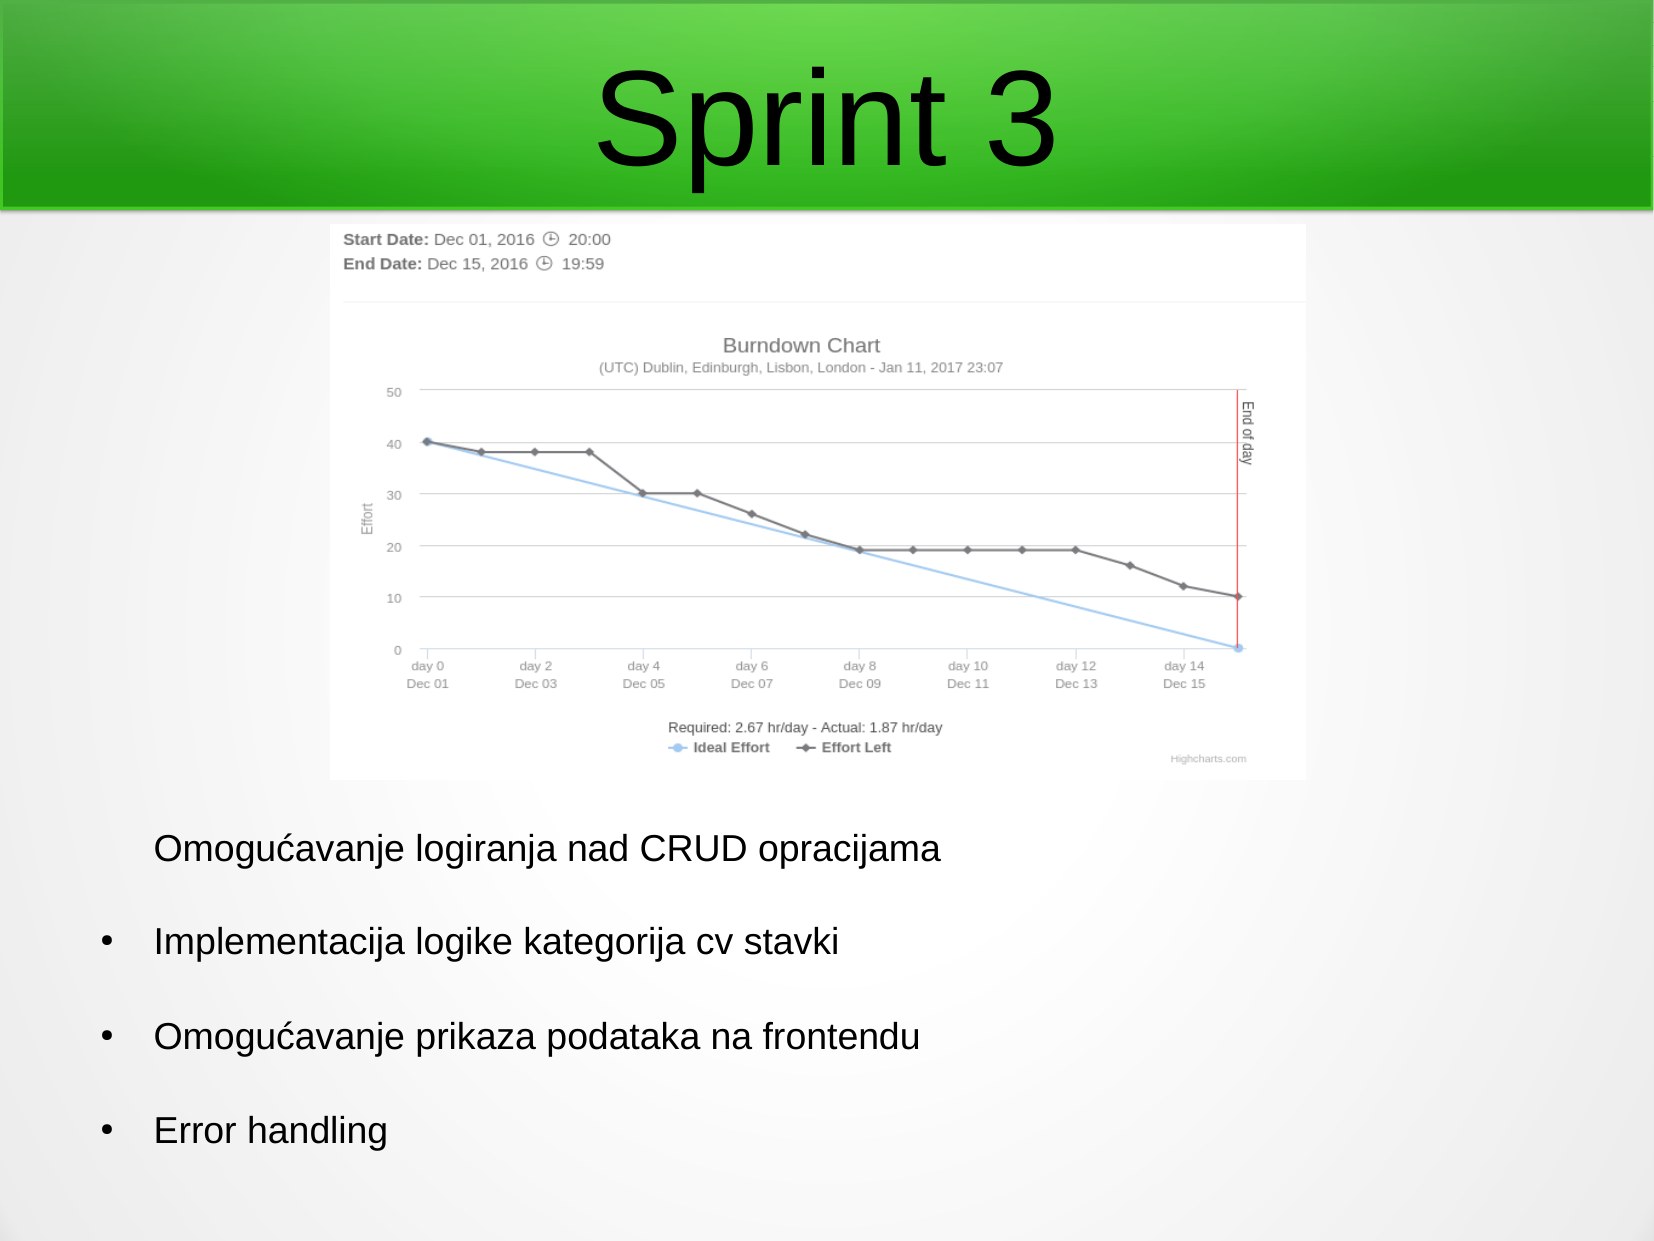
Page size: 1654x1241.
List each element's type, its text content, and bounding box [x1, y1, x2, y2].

list Omogućavanje logiranja nad CRUD opracijama Implementacija logike kategorija cv stavki Omogućavanje prikaza podataka na frontendu Error handling [82, 826, 1571, 1171]
title Sprint 3 [82, 42, 1571, 195]
picture [330, 224, 1306, 781]
